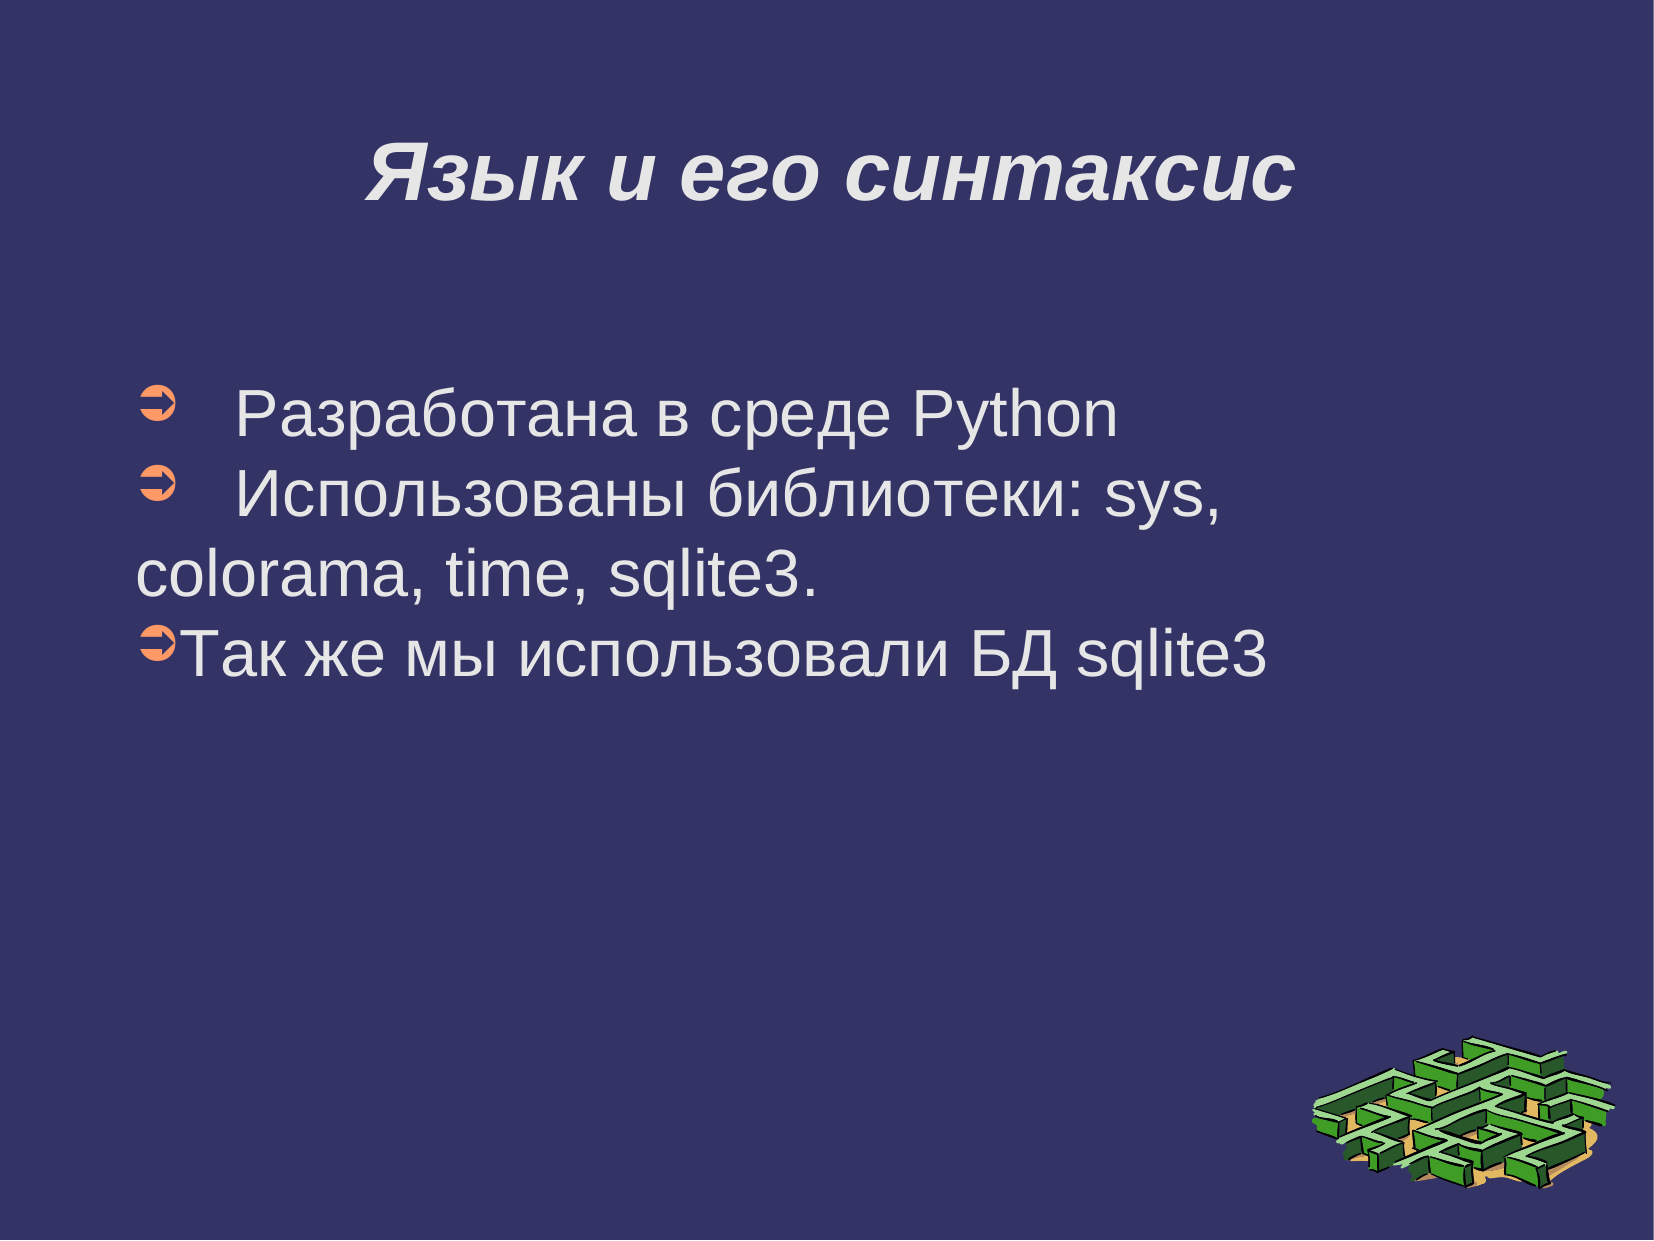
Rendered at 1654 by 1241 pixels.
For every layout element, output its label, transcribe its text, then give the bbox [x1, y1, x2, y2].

title Язык и его синтаксис [164, 116, 1501, 218]
list Разработана в среде Python Использованы библиотеки: sys, colorama, time, sqlite3. Так же мы использовали БД sqlite3 [134, 369, 1471, 1051]
